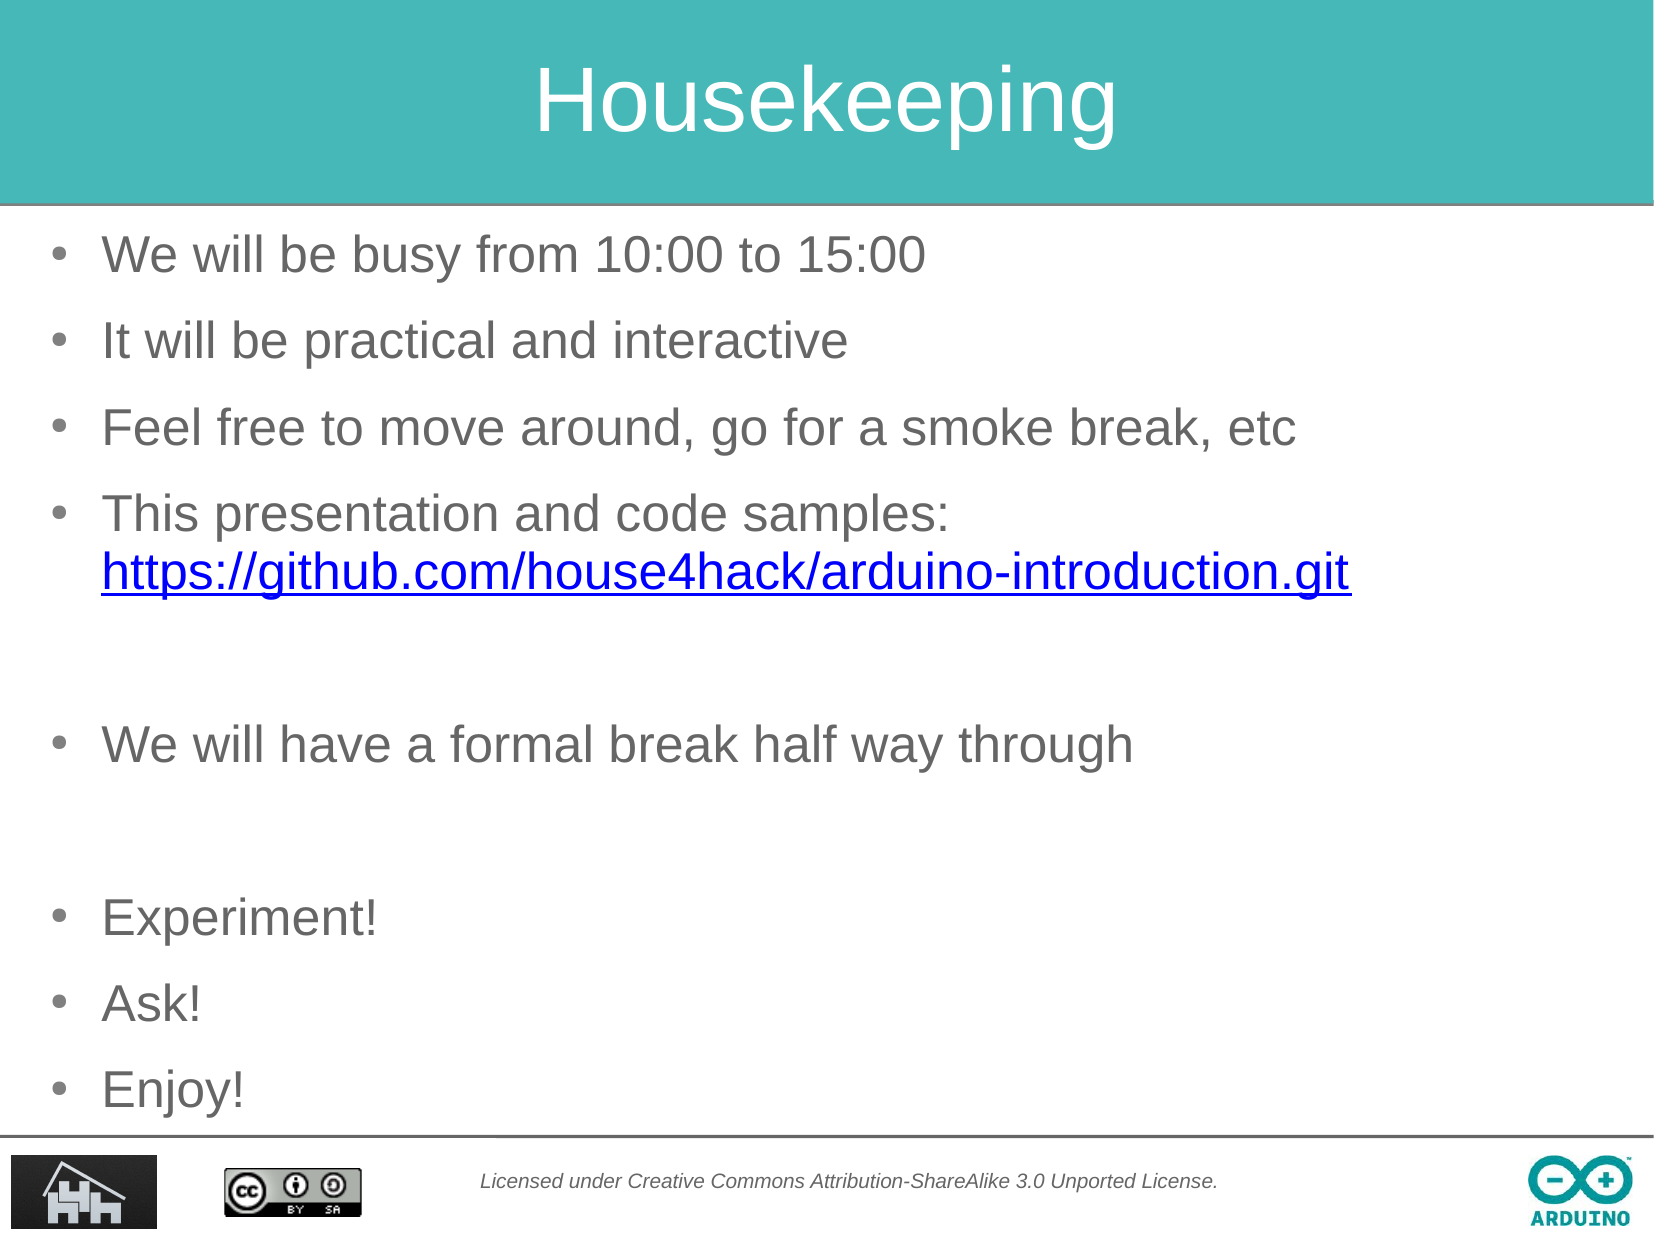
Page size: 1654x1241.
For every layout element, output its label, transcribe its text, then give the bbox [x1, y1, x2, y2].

list We will be busy from 10:00 to 15:00 It will be practical and interactive Feel free to move around, go for a smoke break, etc This presentation and code samples: https://github.com/house4hack/arduino-introduction.git We will have a formal break half way through Experiment! Ask! Enjoy! [33, 225, 1642, 1123]
title Housekeeping [0, 0, 1654, 204]
picture [224, 1168, 362, 1217]
picture [1498, 1149, 1654, 1233]
picture [11, 1155, 157, 1229]
